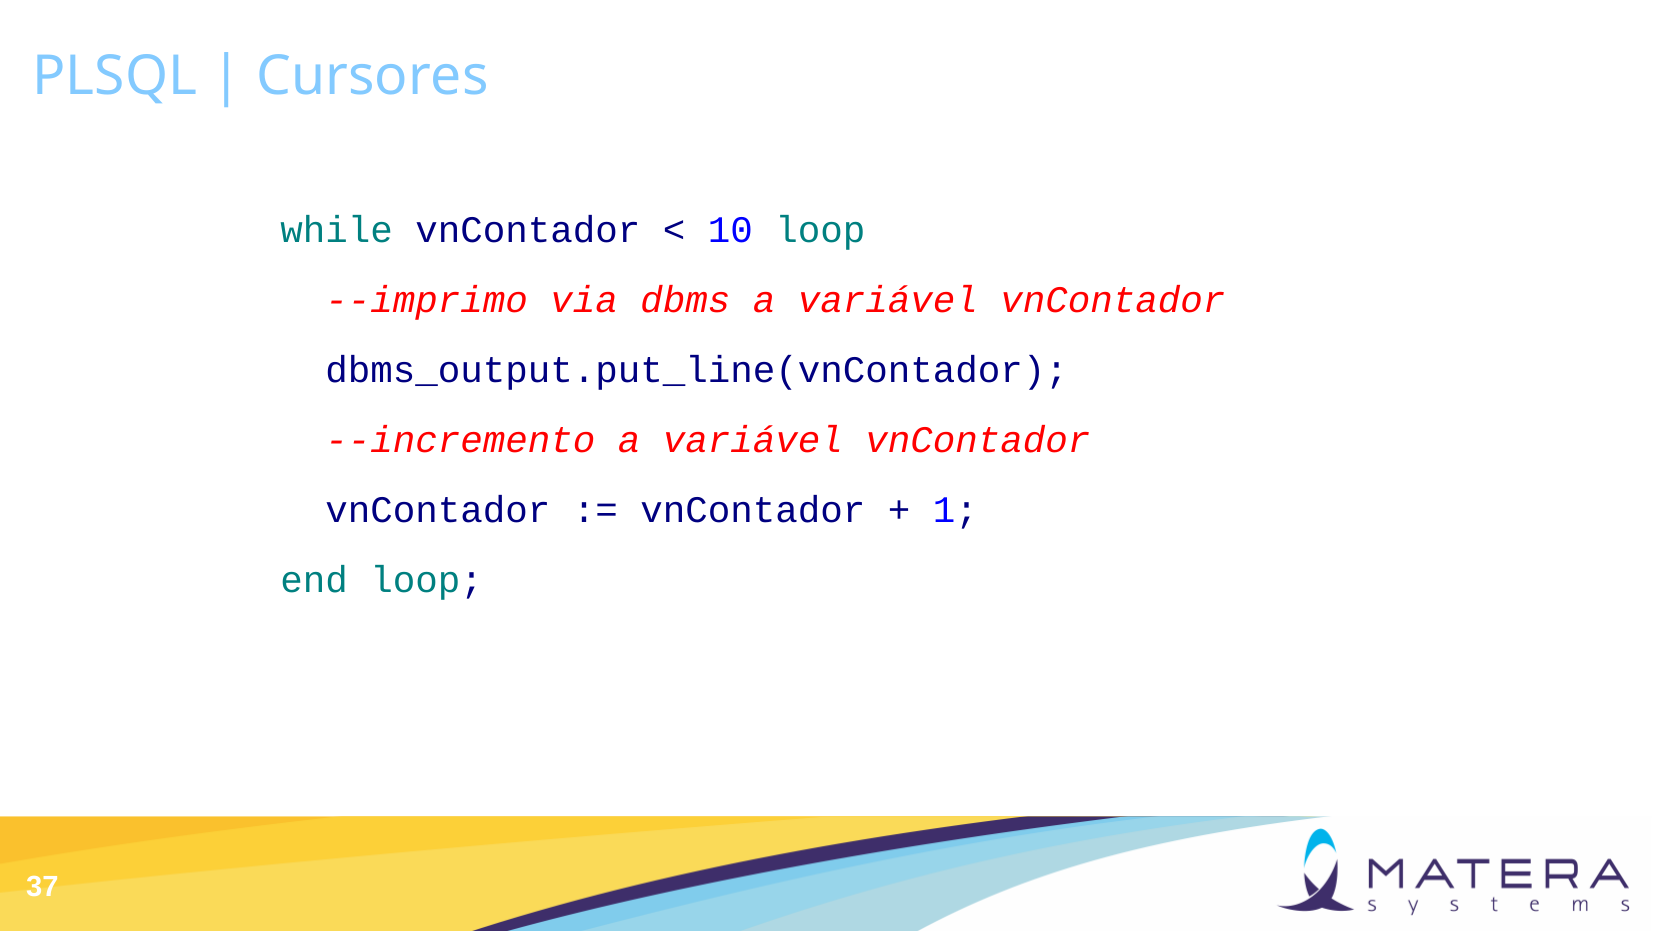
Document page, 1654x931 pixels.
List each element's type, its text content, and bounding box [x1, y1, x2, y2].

picture [0, 816, 1652, 931]
title PLSQL | Cursores [32, 24, 1628, 137]
text_box while vnContador < 10 loop --imprimo via dbms a variável vnContador dbms_output.put_line(vnContador); --incremento a variável vnContador vnContador := vnContador + 1; end loop; [265, 206, 1418, 777]
